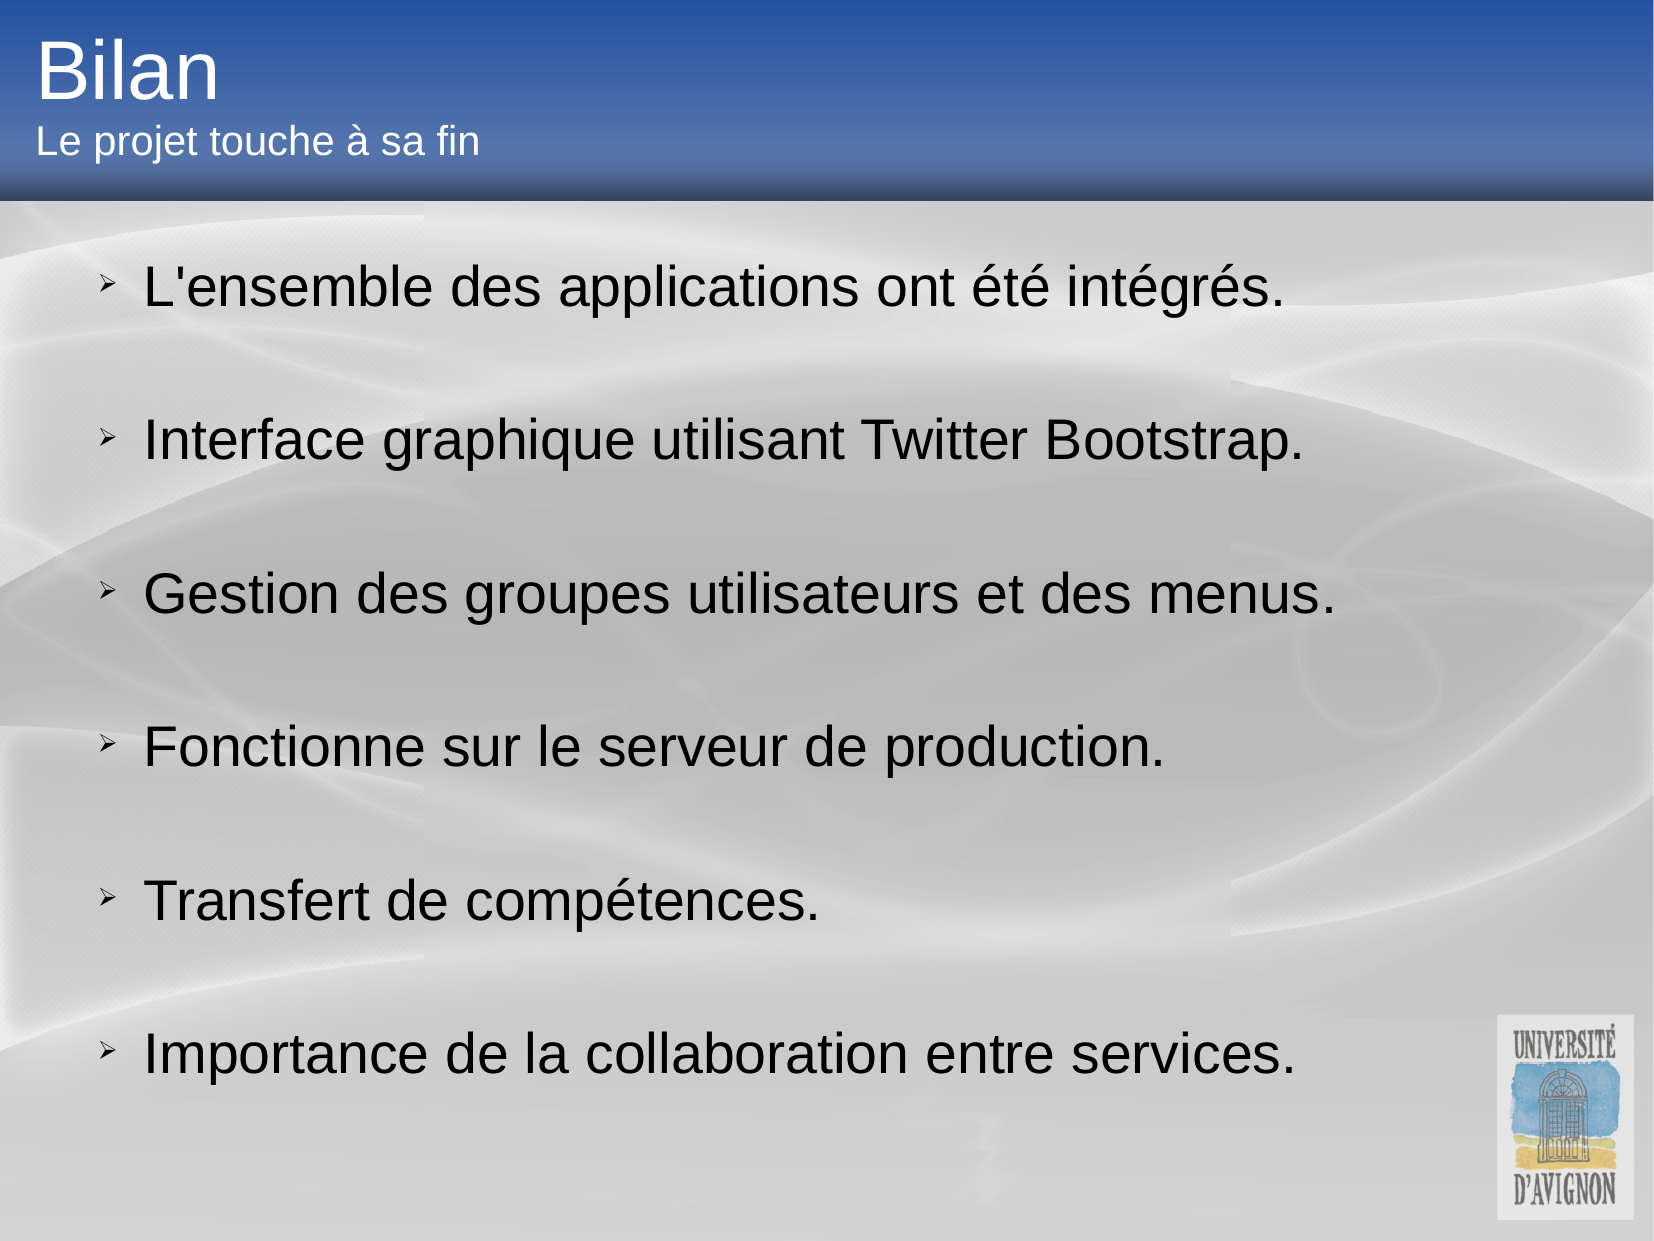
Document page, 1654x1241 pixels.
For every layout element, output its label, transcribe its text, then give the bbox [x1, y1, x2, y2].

list L'ensemble des applications ont été intégrés. Interface graphique utilisant Twitter Bootstrap. Gestion des groupes utilisateurs et des menus. Fonctionne sur le serveur de production. Transfert de compétences. Importance de la collaboration entre services. [82, 165, 1571, 1087]
picture [0, 0, 1654, 1241]
title Bilan Le projet touche à sa fin [35, 0, 1498, 213]
